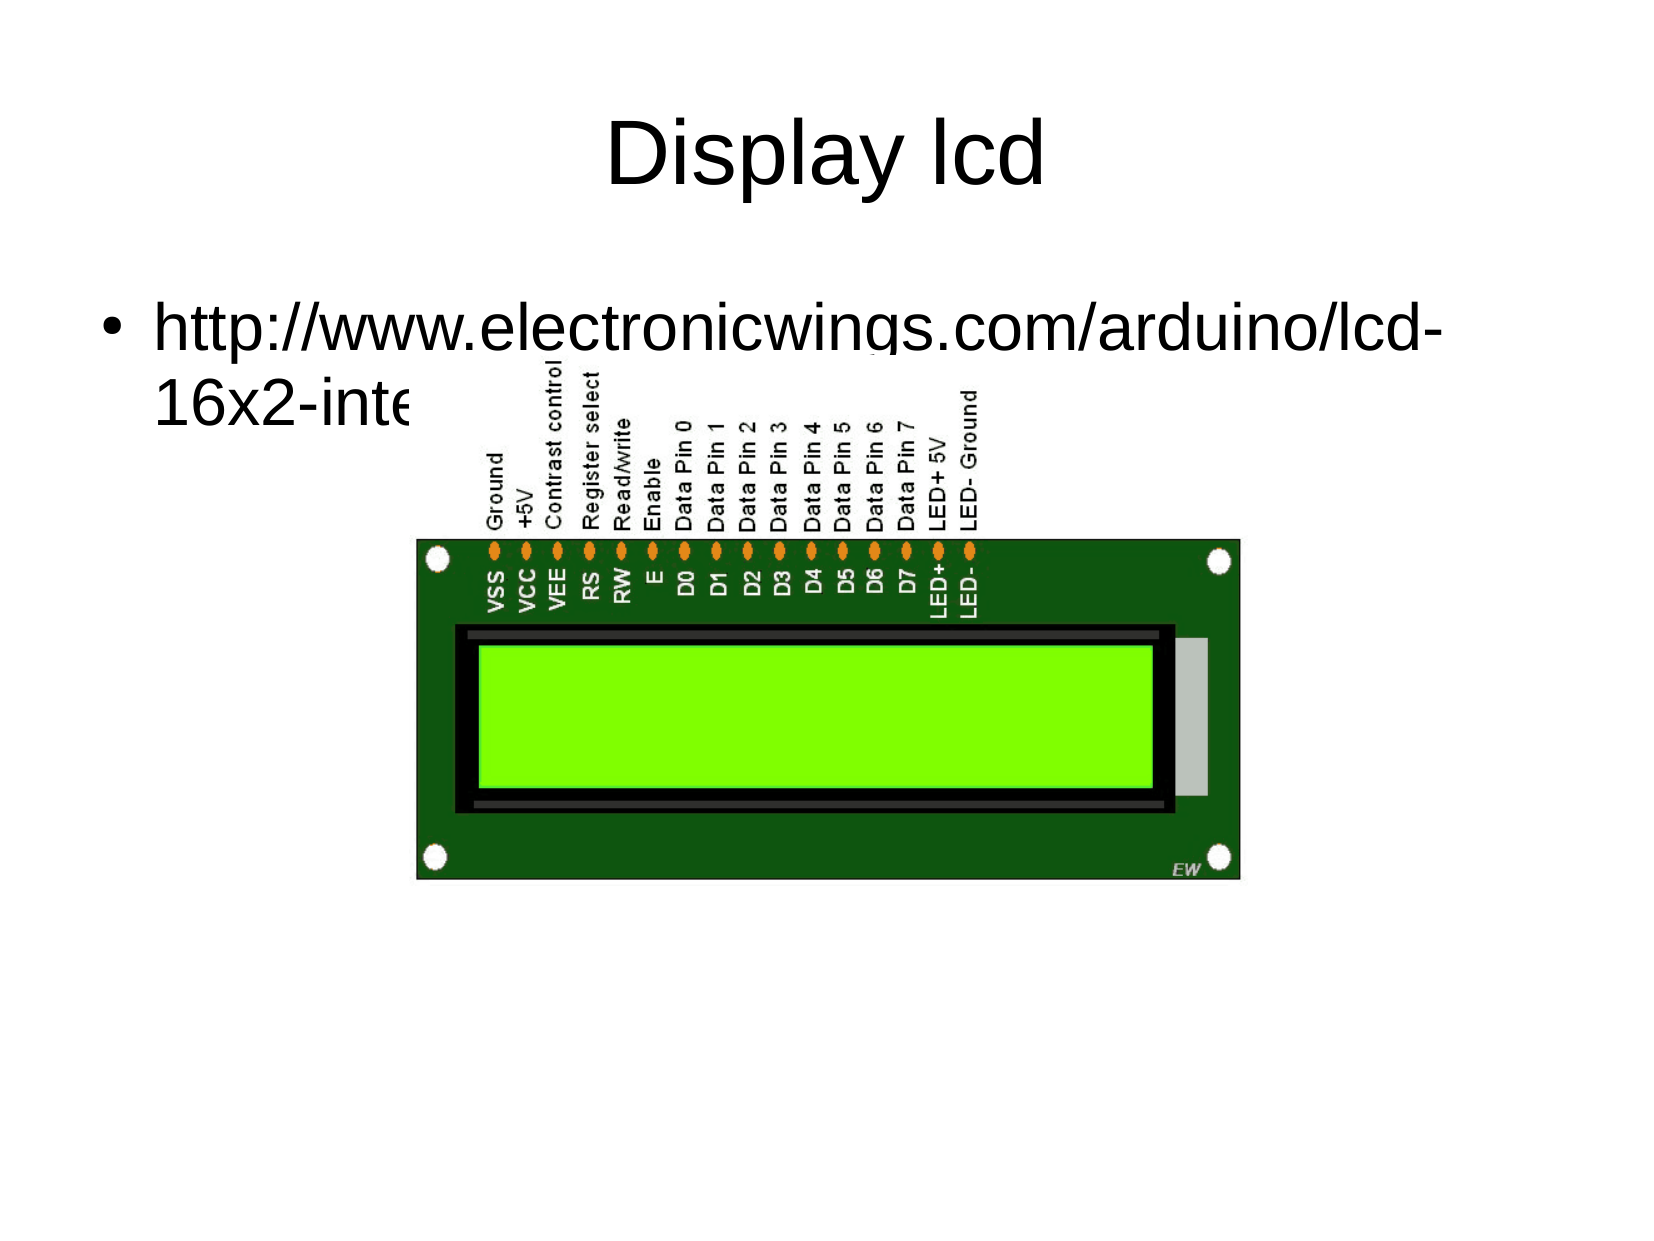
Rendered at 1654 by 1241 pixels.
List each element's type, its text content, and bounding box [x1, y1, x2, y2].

list http://www.electronicwings.com/arduino/lcd-16x2-interfacing-with-arduino-uno [82, 290, 1571, 1010]
picture [409, 355, 1248, 886]
title Display lcd [82, 49, 1571, 257]
